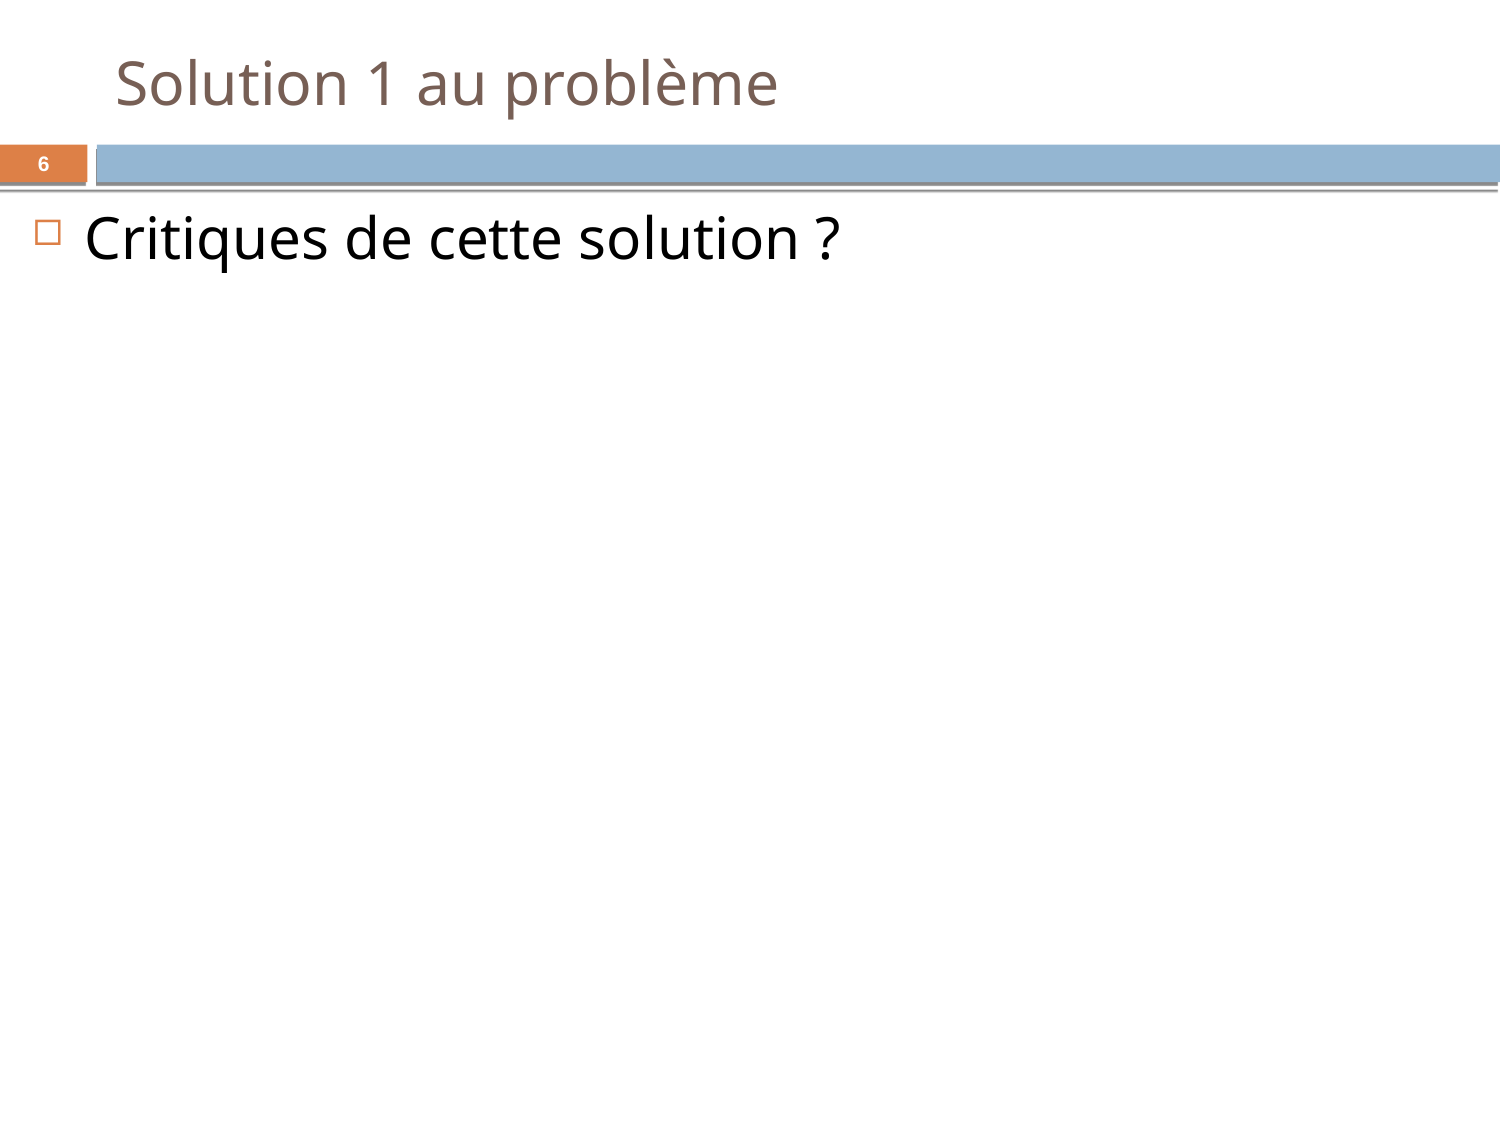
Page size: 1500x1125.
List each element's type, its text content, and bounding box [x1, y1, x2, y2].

title Solution 1 au problème [100, 37, 1438, 126]
slide_number <numéro> [0, 143, 88, 184]
list Critiques de cette solution ? [17, 201, 1500, 1012]
